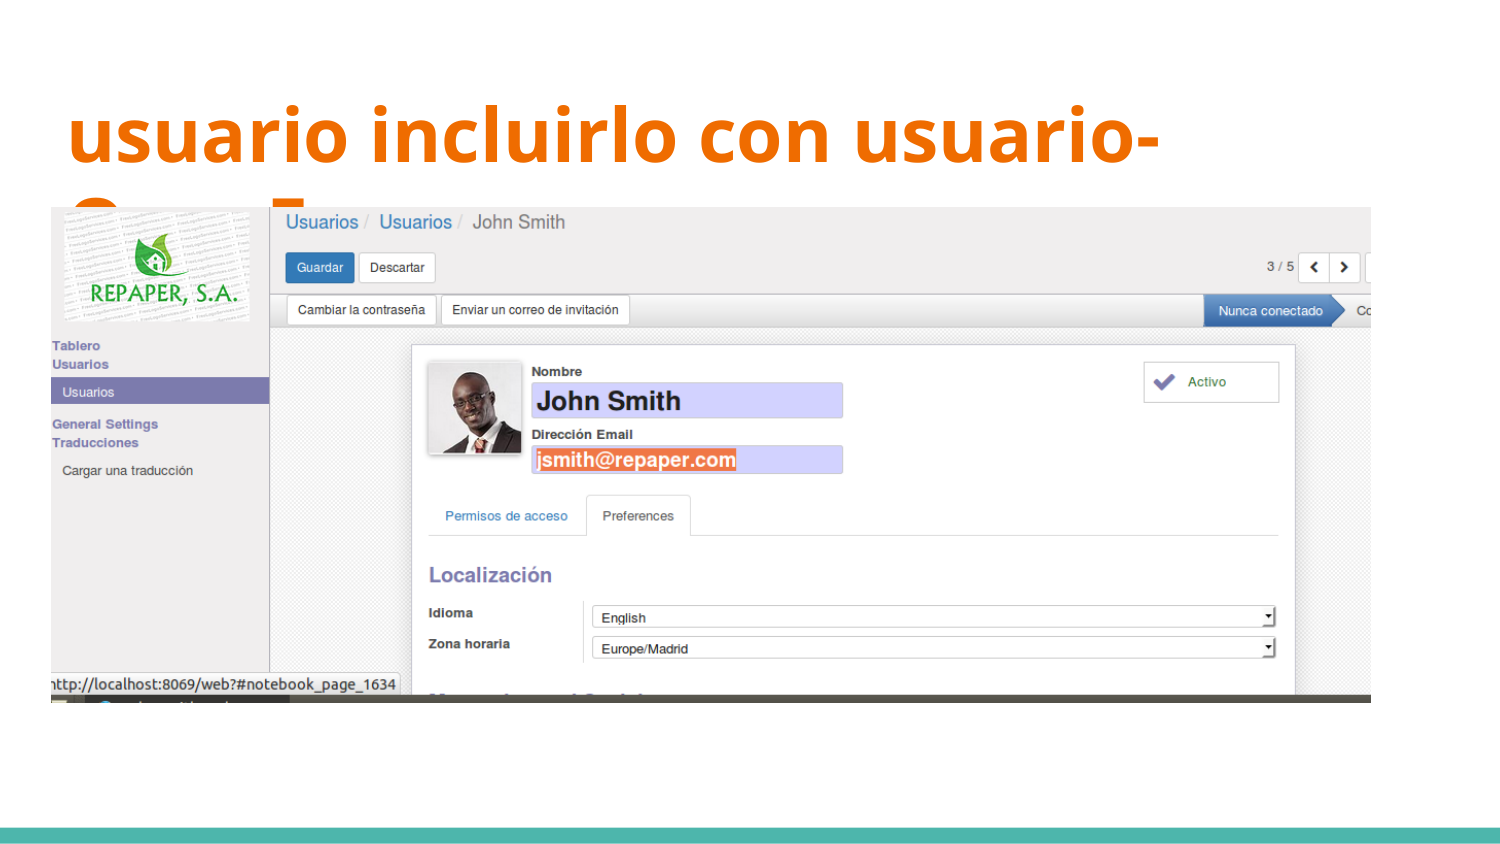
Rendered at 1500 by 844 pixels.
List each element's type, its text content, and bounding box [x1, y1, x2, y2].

picture [51, 207, 1371, 703]
title usuario incluirlo con usuario-OpenErp [51, 72, 1449, 189]
